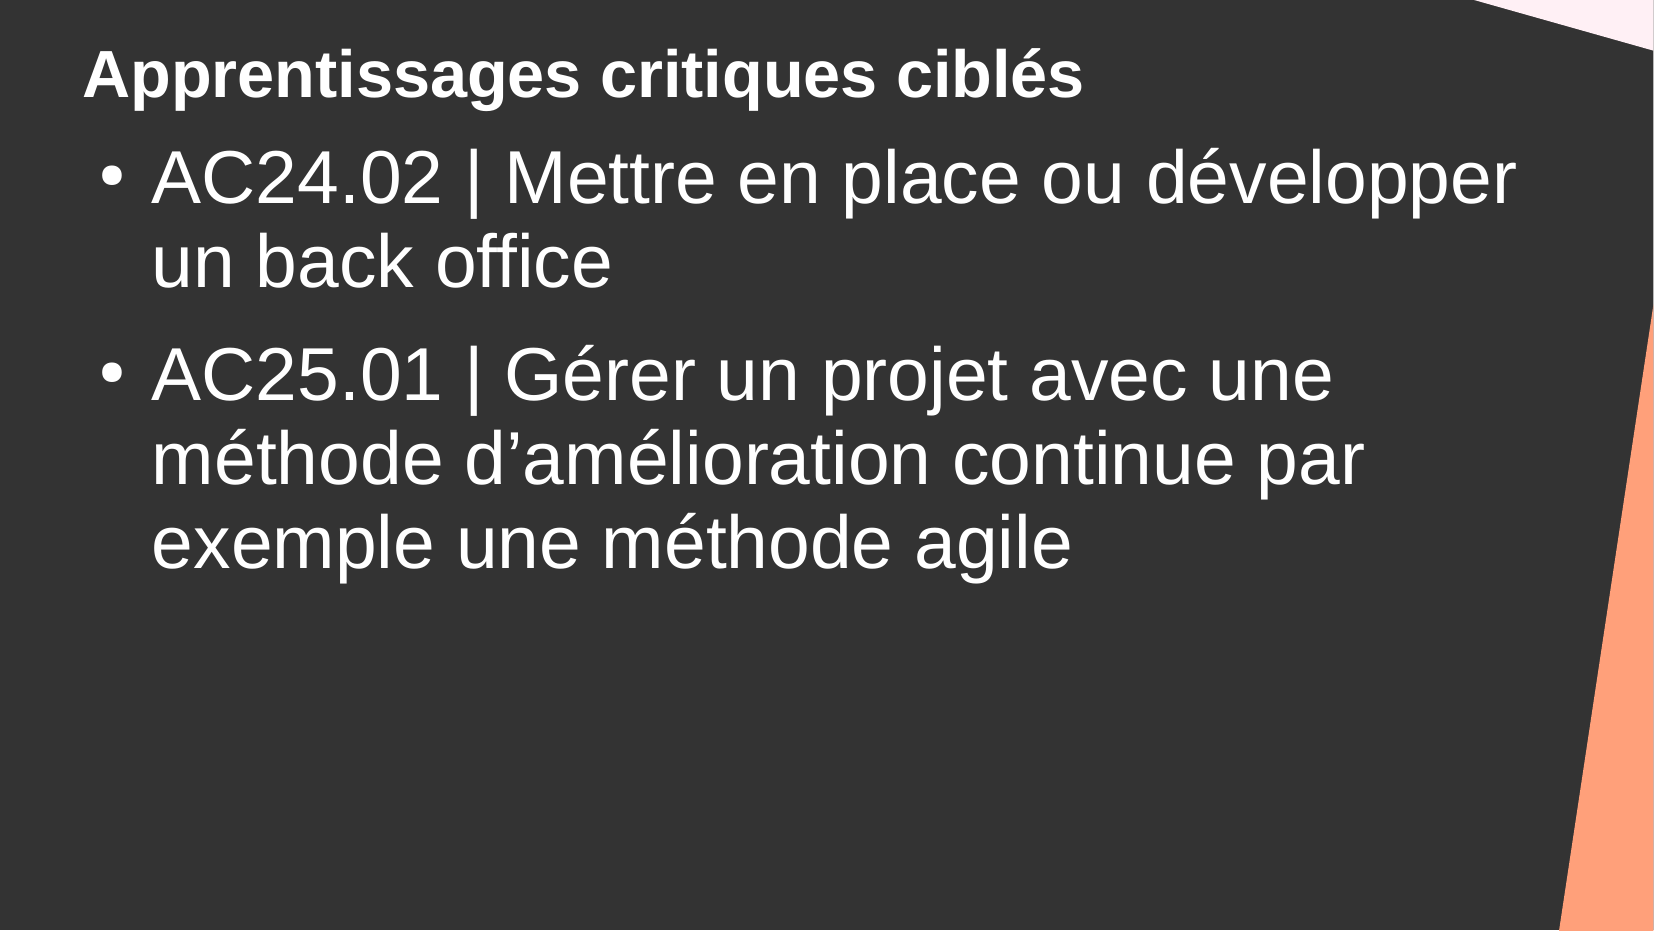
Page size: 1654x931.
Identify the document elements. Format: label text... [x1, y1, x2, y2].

title Apprentissages critiques ciblés [82, 37, 1571, 122]
list AC24.02 | Mettre en place ou développer un back office AC25.01 | Gérer un projet avec une méthode d’amélioration continue par exemple une méthode agile [80, 135, 1620, 721]
text_box [1474, 0, 1654, 51]
text_box [1559, 300, 1654, 931]
